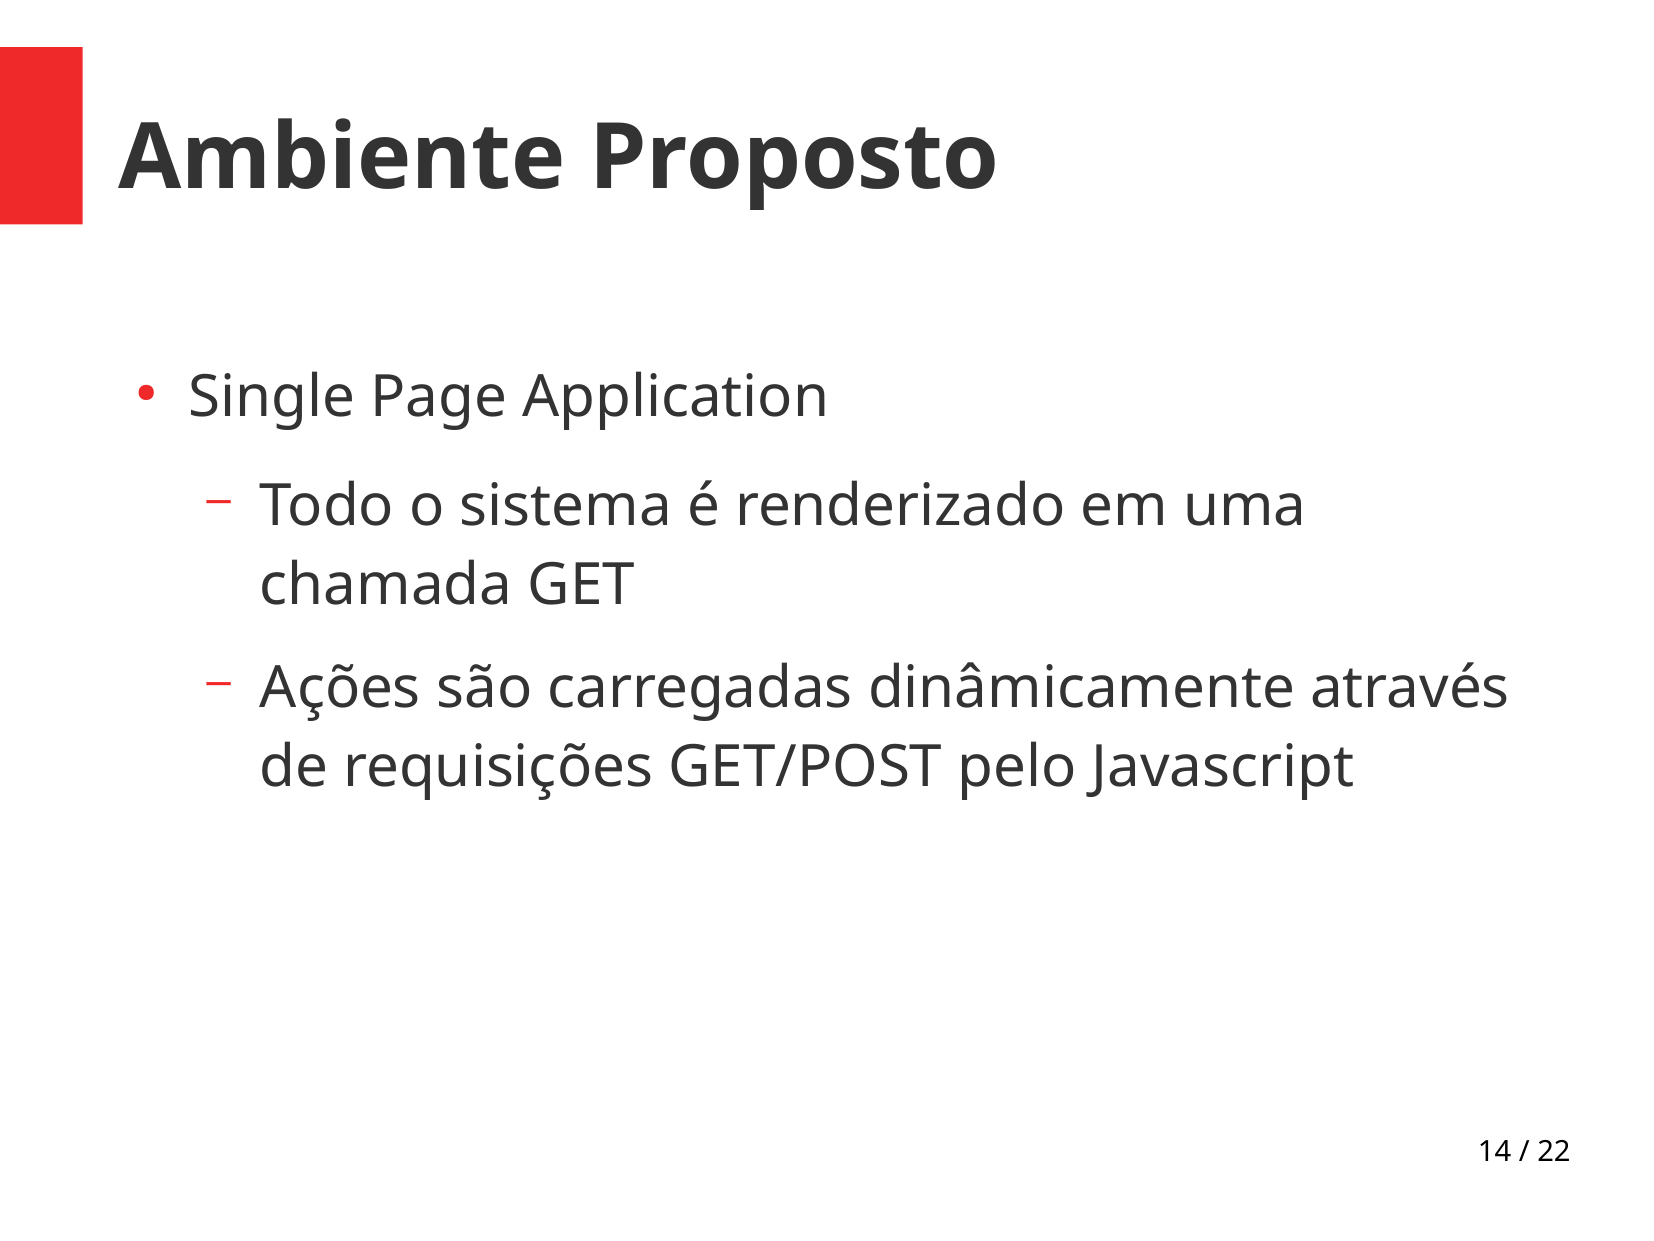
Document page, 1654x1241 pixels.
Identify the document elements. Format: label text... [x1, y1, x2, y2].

title Ambiente Proposto [118, 49, 1571, 257]
list Single Page Application Todo o sistema é renderizado em uma chamada GET Ações são carregadas dinâmicamente através de requisições GET/POST pelo Javascript [118, 354, 1536, 1074]
